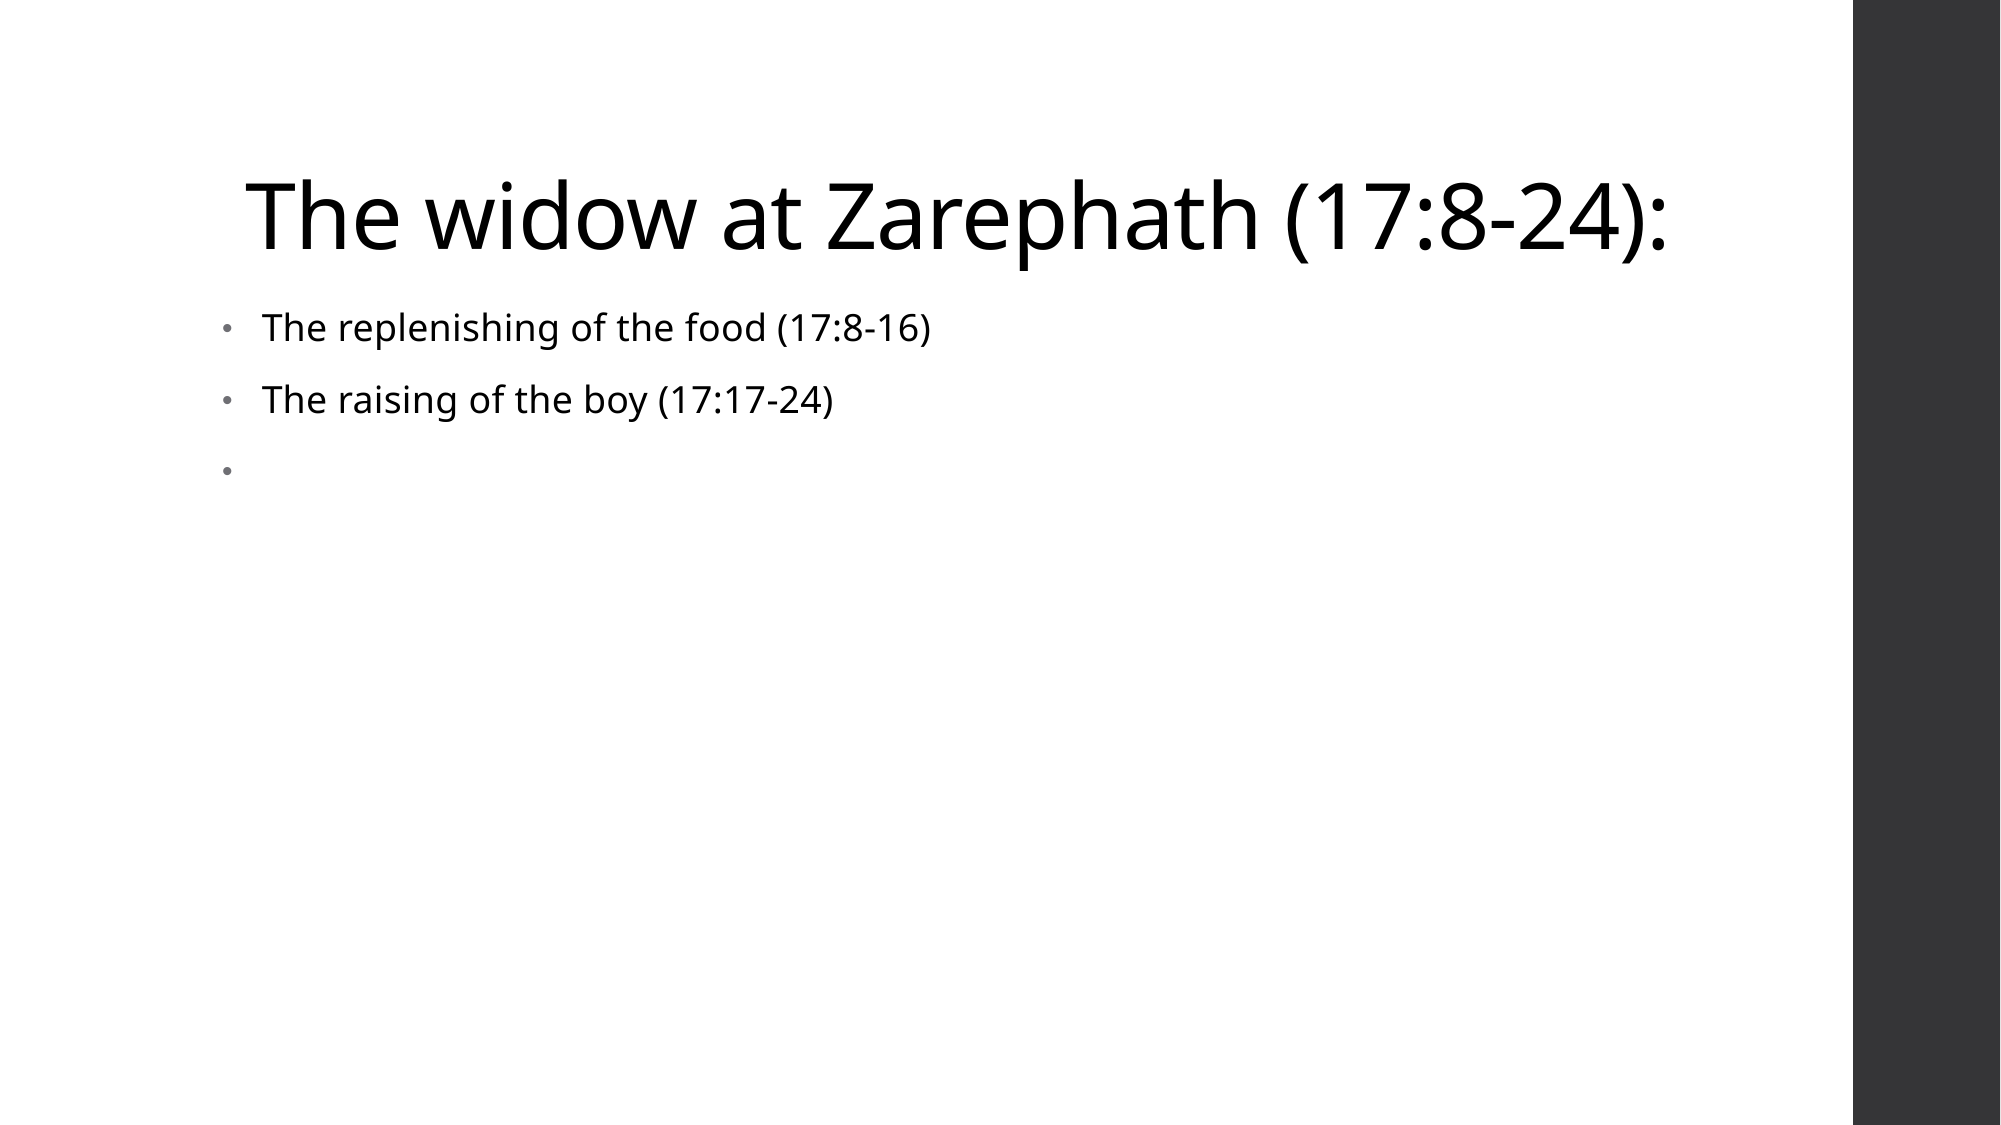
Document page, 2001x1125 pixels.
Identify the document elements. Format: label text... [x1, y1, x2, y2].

list The replenishing of the food (17:8-16) The raising of the boy (17:17-24) [206, 299, 1617, 1014]
title The widow at Zarephath (17:8-24): [206, 60, 1797, 278]
